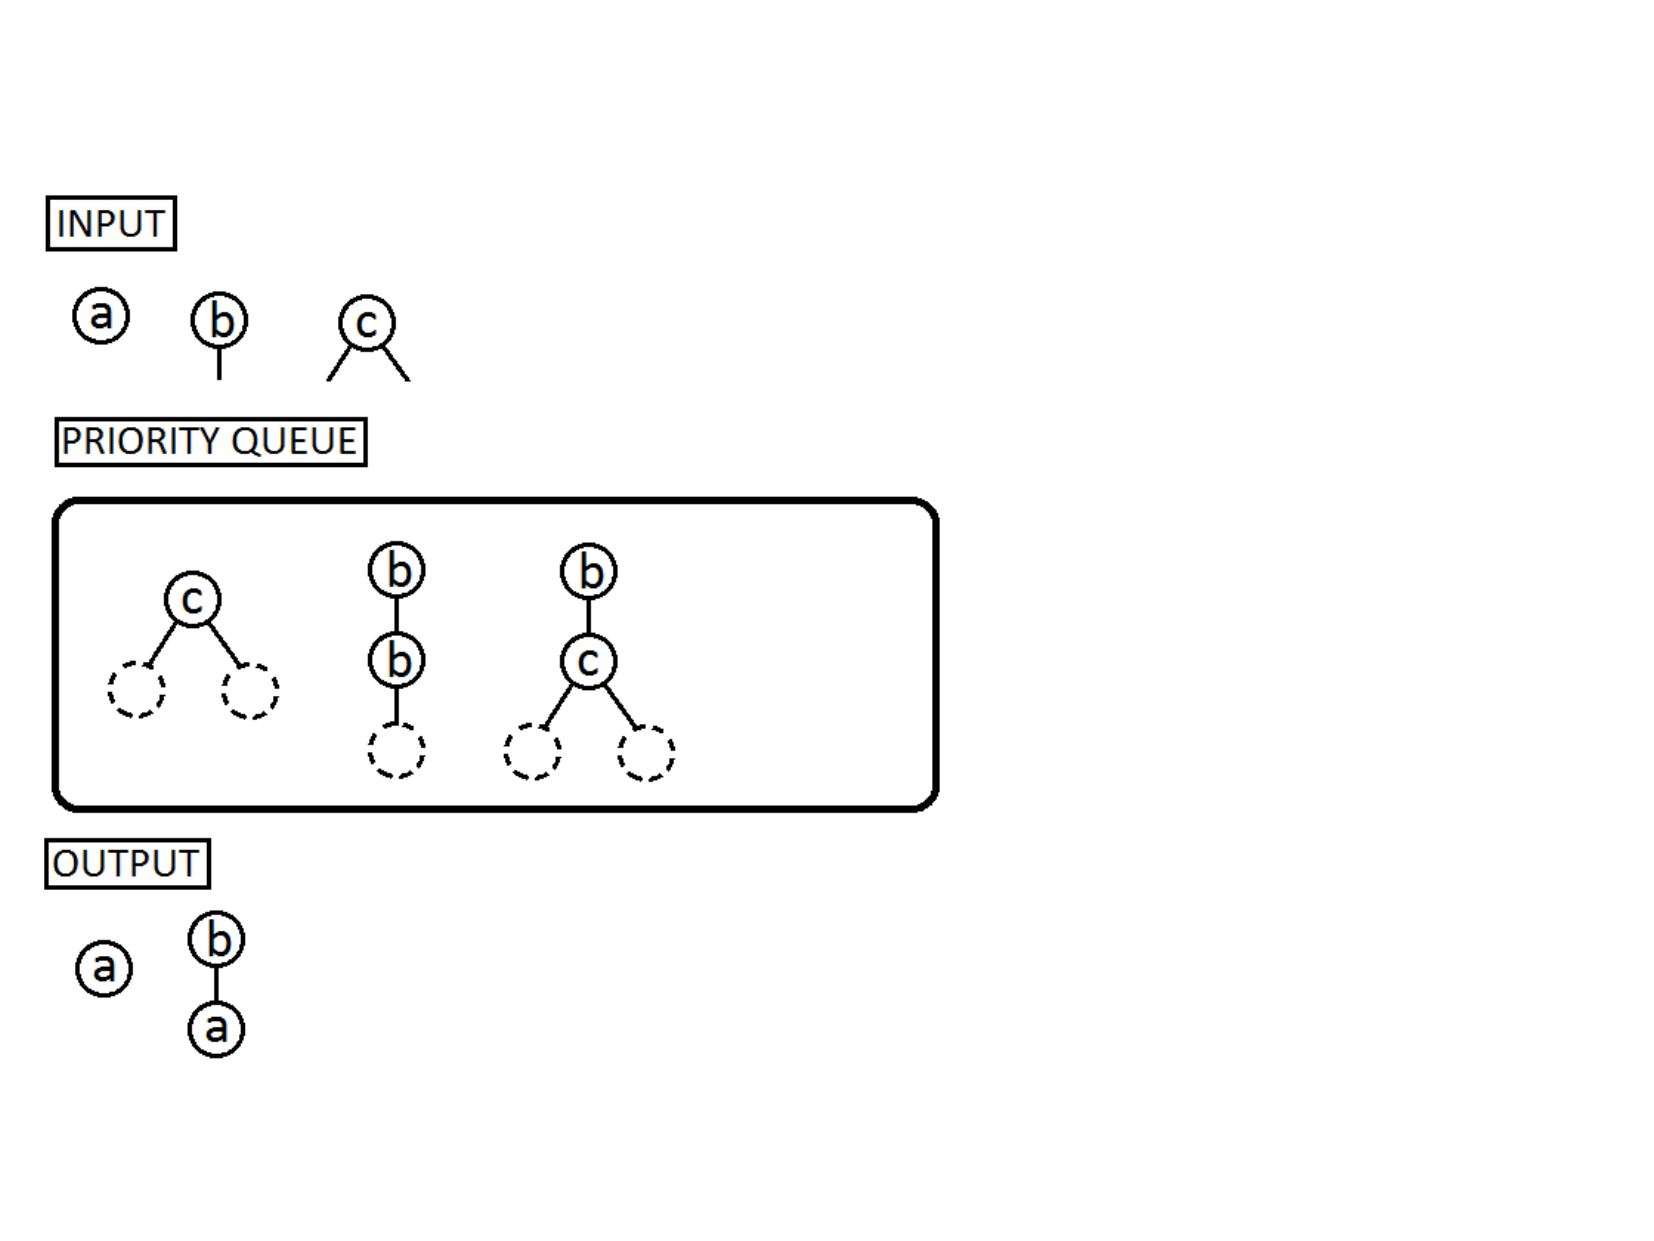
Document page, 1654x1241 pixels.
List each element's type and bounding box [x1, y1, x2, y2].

picture [9, 169, 1654, 1085]
